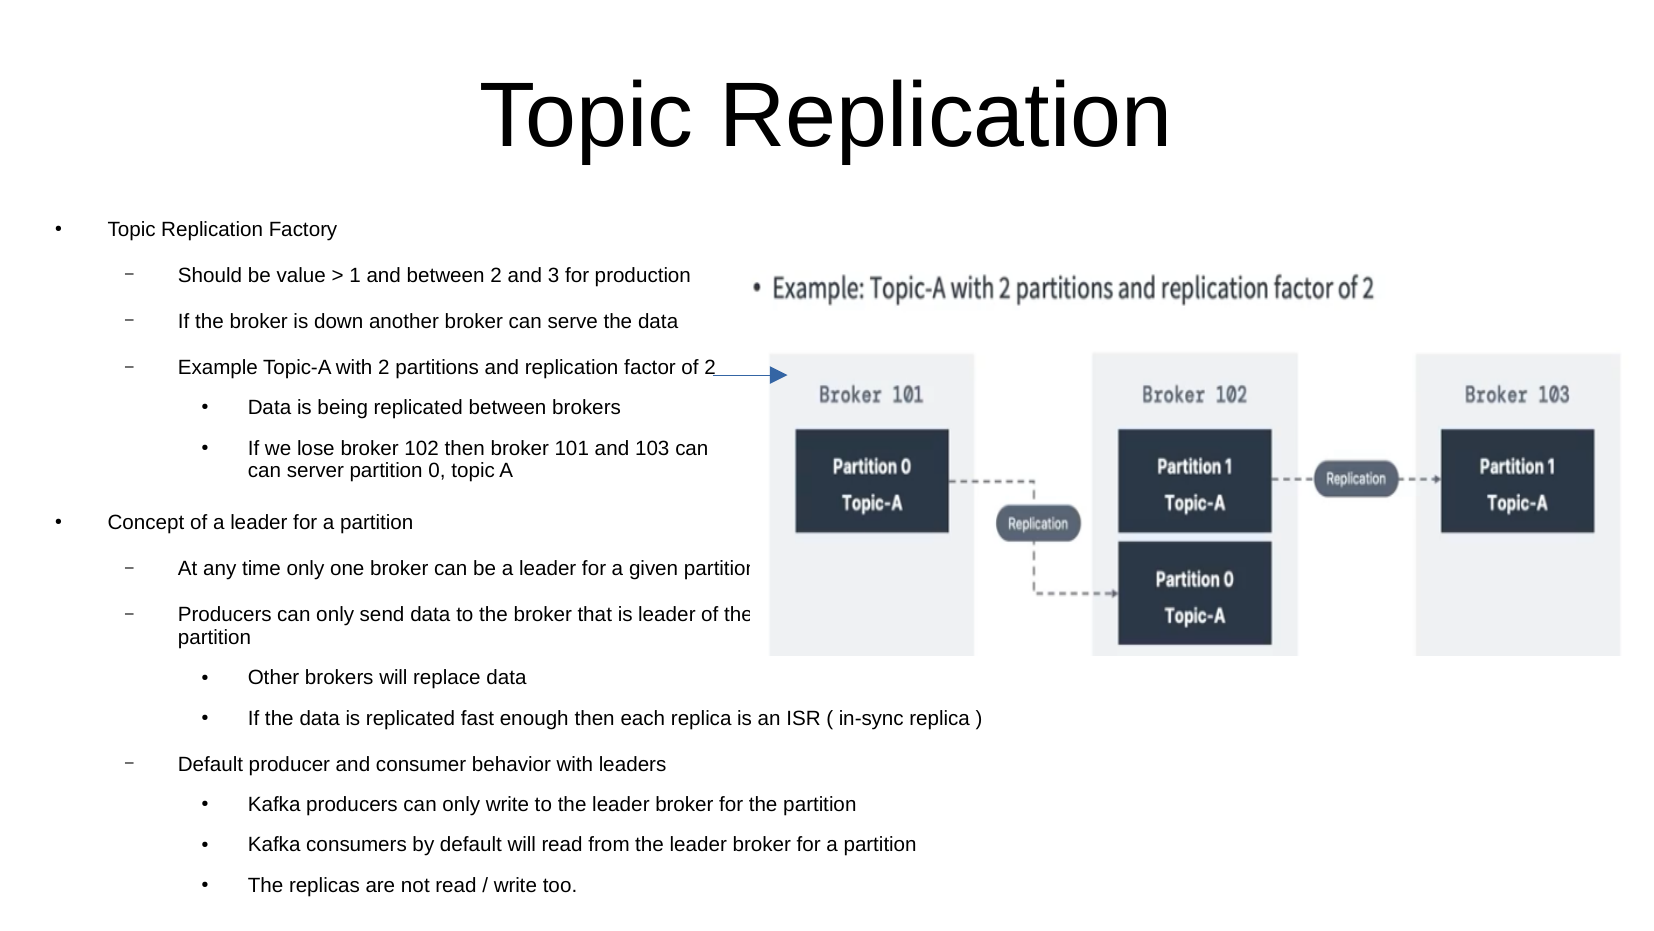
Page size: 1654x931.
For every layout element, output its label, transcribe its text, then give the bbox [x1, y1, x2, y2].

list Topic Replication Factory Should be value > 1 and between 2 and 3 for production If the broker is down another broker can serve the data Example Topic-A with 2 partitions and replication factor of 2 Data is being replicated between brokers If we lose broker 102 then broker 101 and 103 can can server partition 0, topic A Concept of a leader for a partition At any time only one broker can be a leader for a given partition Producers can only send data to the broker that is leader of the partition Other brokers will replace data If the data is replicated fast enough then each replica is an ISR ( in-sync replica ) Default producer and consumer behavior with leaders Kafka producers can only write to the leader broker for the partition Kafka consumers by default will read from the leader broker for a partition The replicas are not read / write too. [37, 217, 1571, 901]
title Topic Replication [82, 37, 1571, 193]
picture [750, 270, 1632, 656]
